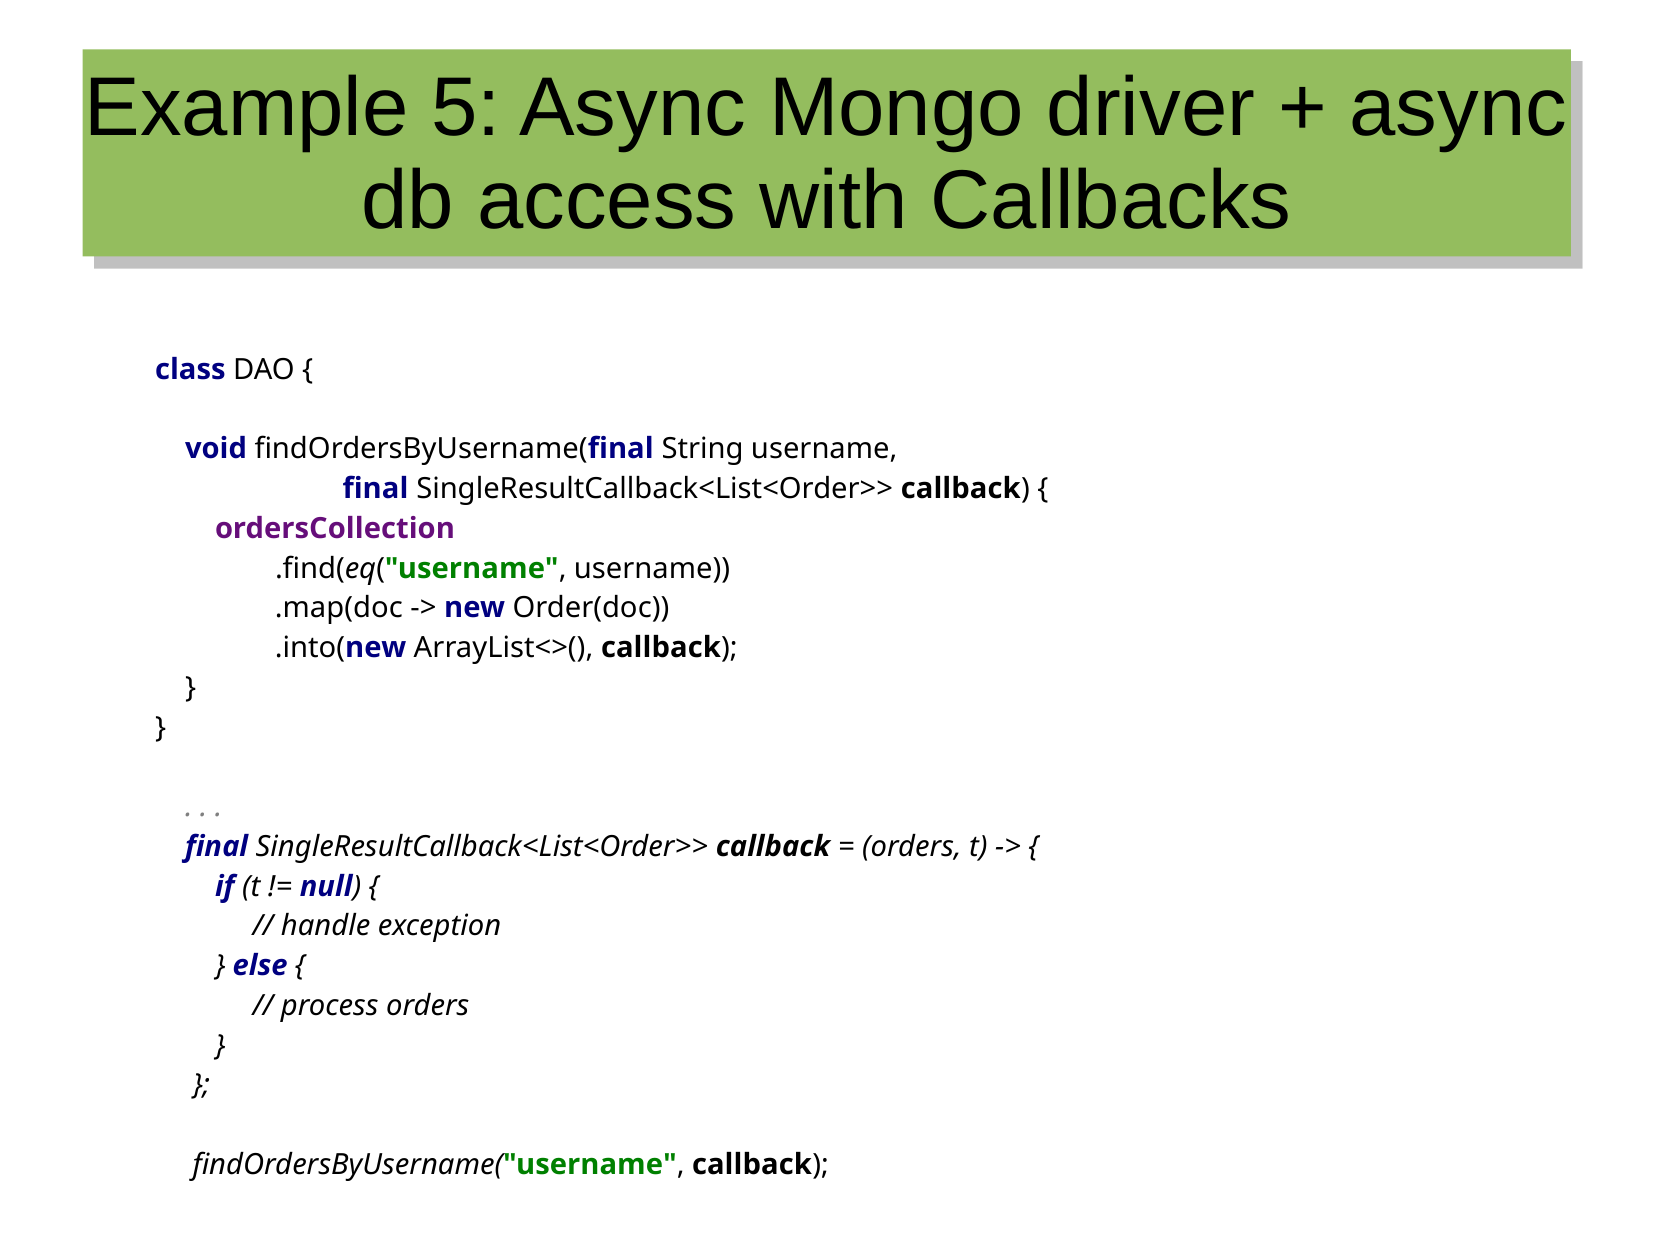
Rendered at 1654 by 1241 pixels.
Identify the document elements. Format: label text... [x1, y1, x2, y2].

list [91, 303, 1580, 1024]
text_box class DAO { void findOrdersByUsername(final String username, final SingleResultCallback<List<Order>> callback) { ordersCollection .find(eq("username", username)) .map(doc -> new Order(doc)) .into(new ArrayList<>(), callback); } } . . . final SingleResultCallback<List<Order>> callback = (orders, t) -> { if (t != null) { // handle exception } else { // process orders } }; findOrdersByUsername("username", callback); [140, 340, 1521, 1123]
title Example 5: Async Mongo driver + async db access with Callbacks [82, 49, 1571, 257]
